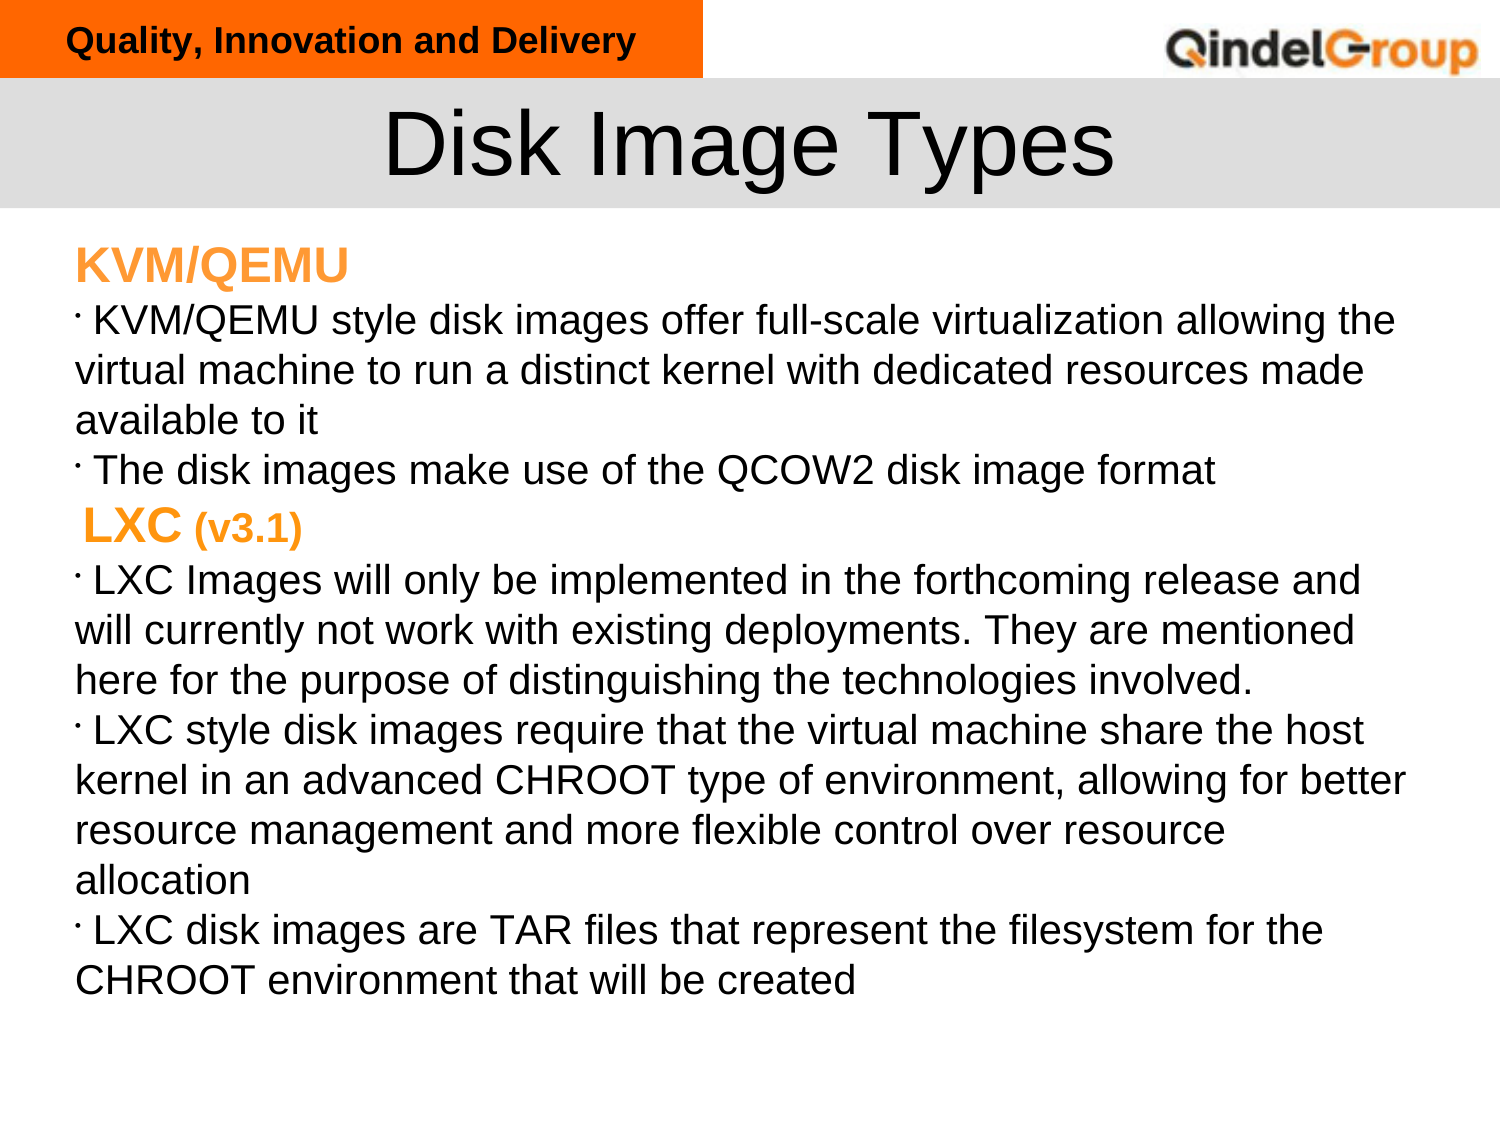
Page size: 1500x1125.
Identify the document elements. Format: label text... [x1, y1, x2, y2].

title Disk Image Types [75, 45, 1426, 224]
picture [1163, 23, 1481, 78]
text_box KVM/QEMU KVM/QEMU style disk images offer full-scale virtualization allowing the virtual machine to run a distinct kernel with dedicated resources made available to it The disk images make use of the QCOW2 disk image format LXC (v3.1) LXC Images will only be implemented in the forthcoming release and will currently not work with existing deployments. They are mentioned here for the purpose of distinguishing the technologies involved. LXC style disk images require that the virtual machine share the host kernel in an advanced CHROOT type of environment, allowing for better resource management and more flexible control over resource allocation LXC disk images are TAR files that represent the filesystem for the CHROOT environment that will be created [60, 224, 1426, 1111]
